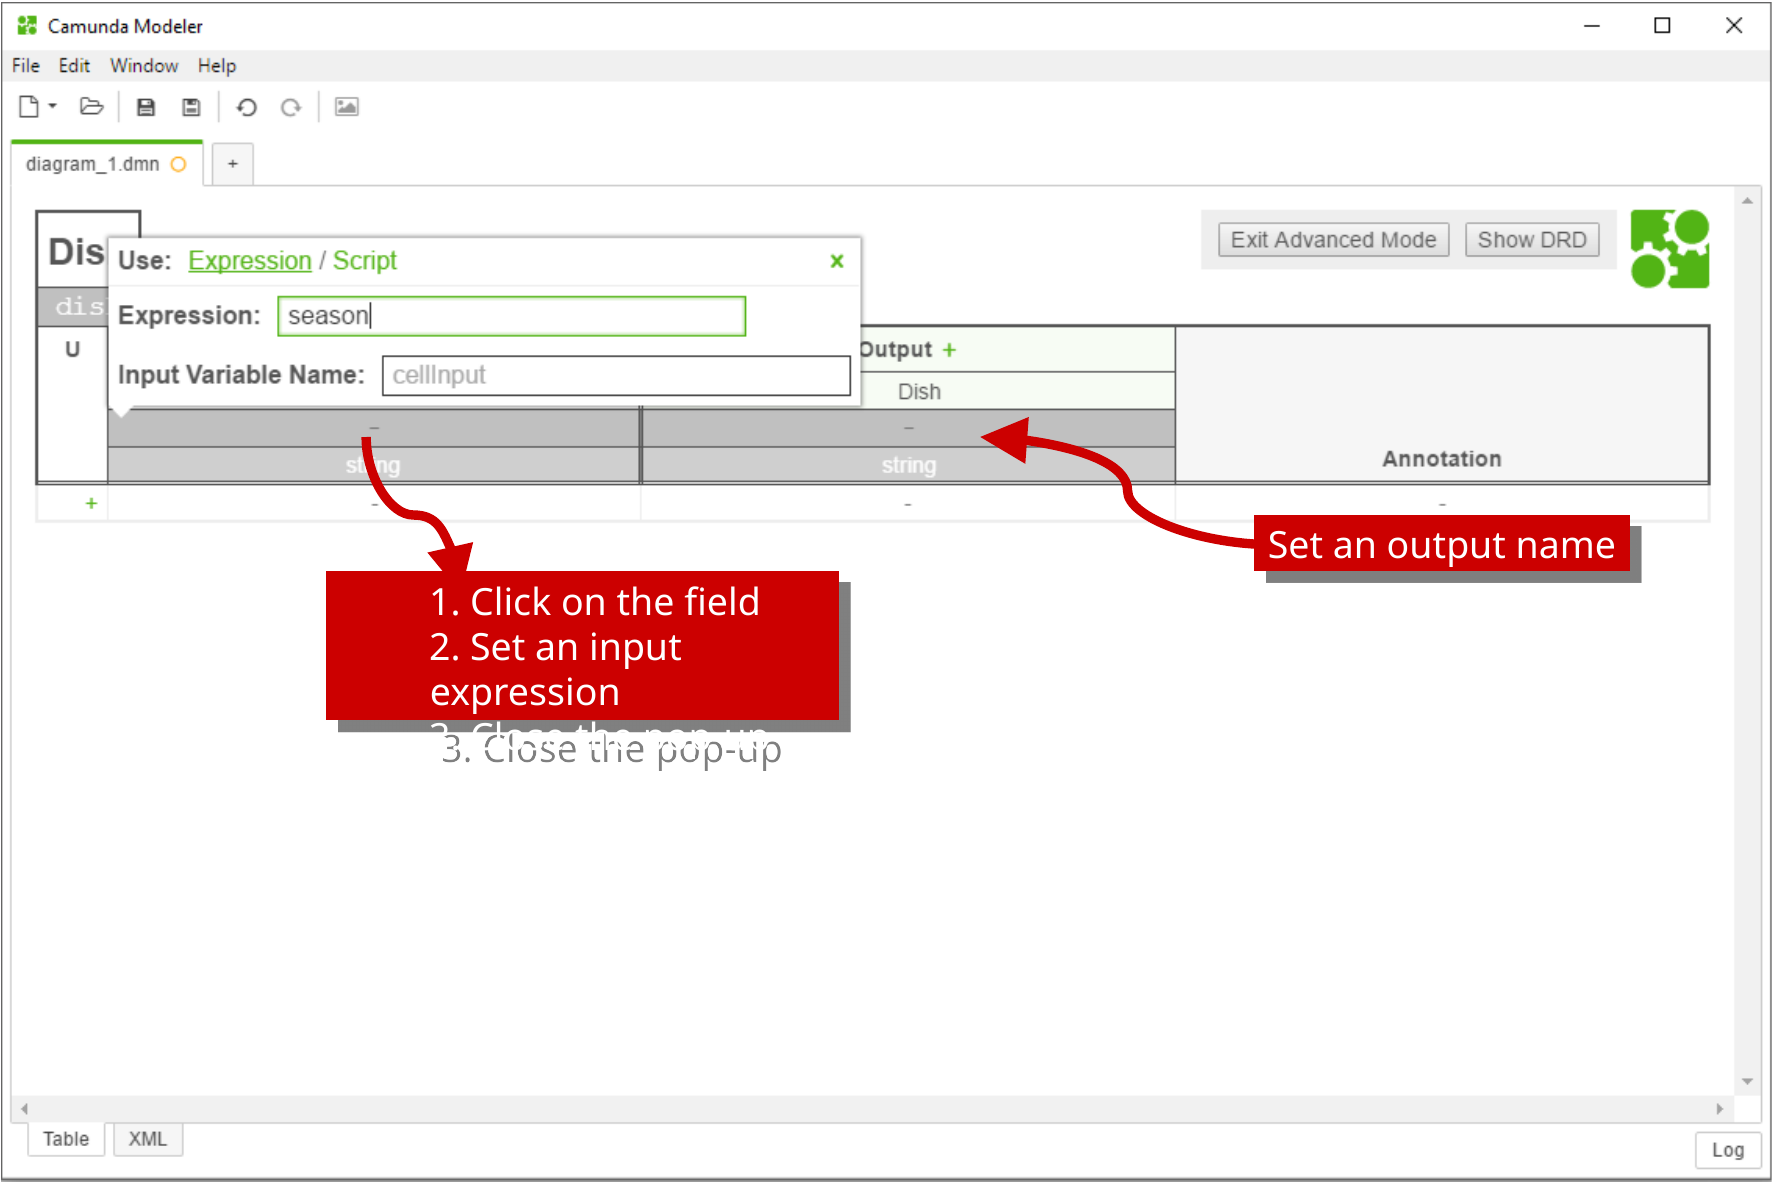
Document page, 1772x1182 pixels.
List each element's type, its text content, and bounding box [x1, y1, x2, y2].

text_box Click on the field Set an input expression Close the pop-up [326, 571, 839, 720]
text_box Set an output name [1254, 515, 1630, 571]
picture [1, 2, 1772, 1182]
